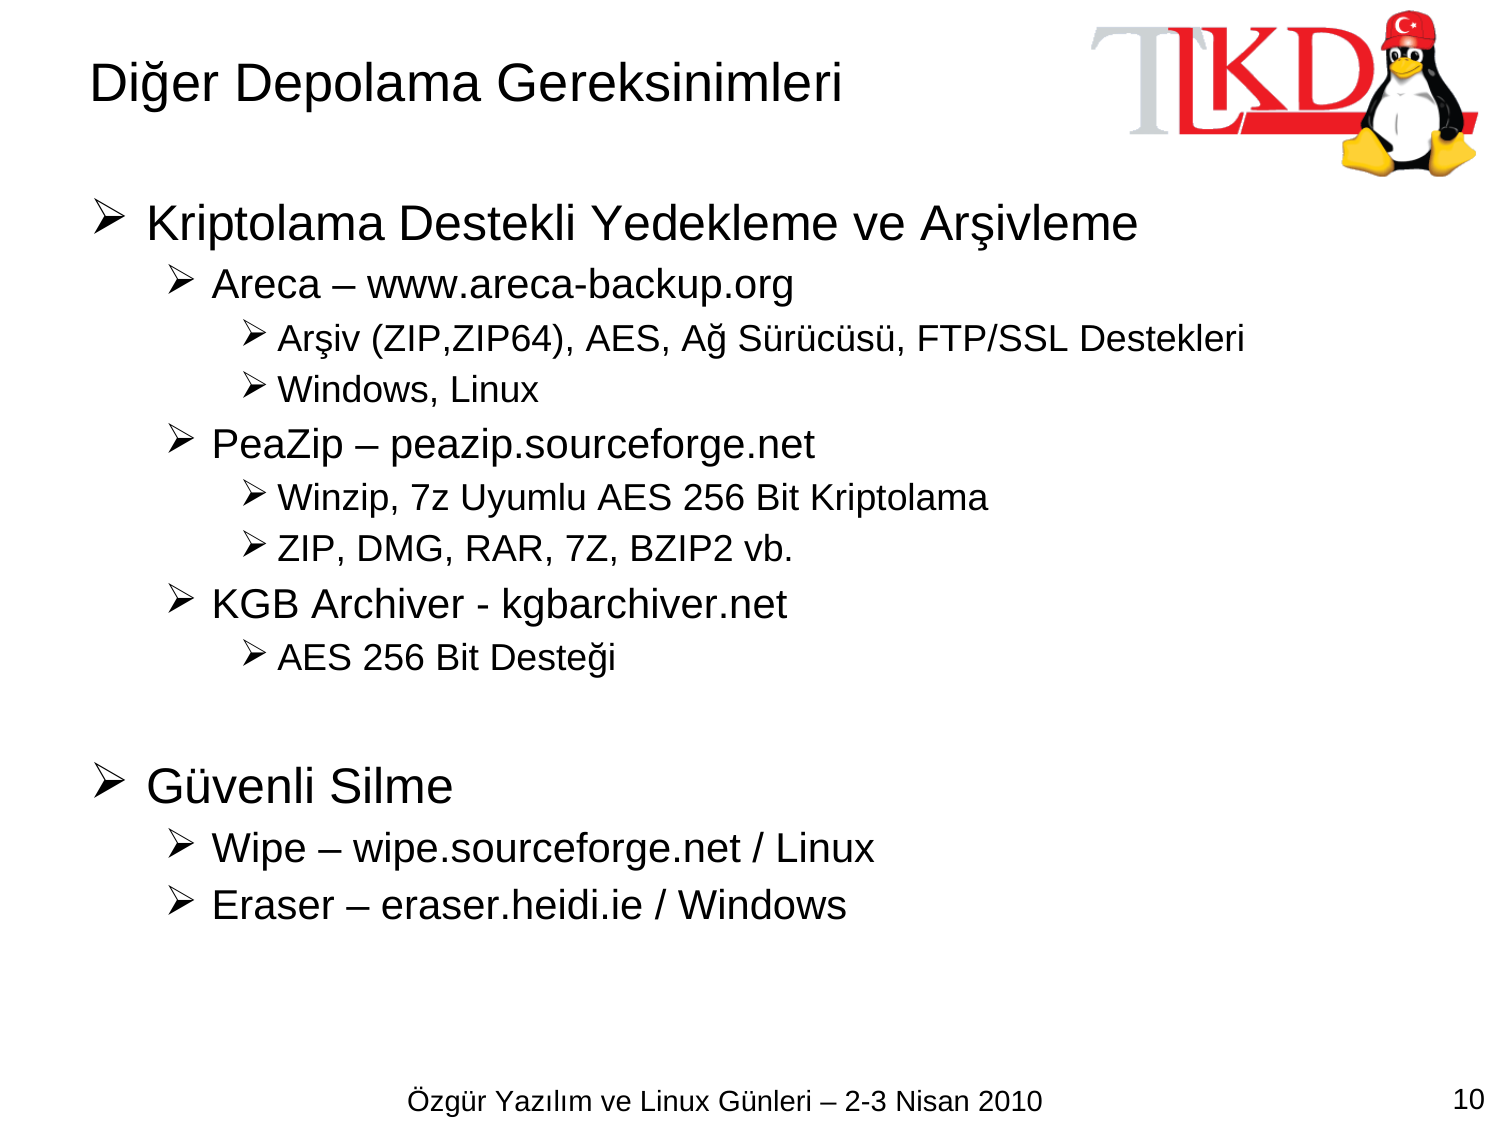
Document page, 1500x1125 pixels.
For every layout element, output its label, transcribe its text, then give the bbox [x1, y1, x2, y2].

picture [1087, 0, 1491, 188]
list Kriptolama Destekli Yedekleme ve Arşivleme Areca – www.areca-backup.org Arşiv (ZIP,ZIP64), AES, Ağ Sürücüsü, FTP/SSL Destekleri Windows, Linux PeaZip – peazip.sourceforge.net Winzip, 7z Uyumlu AES 256 Bit Kriptolama ZIP, DMG, RAR, 7Z, BZIP2 vb. KGB Archiver - kgbarchiver.net AES 256 Bit Desteği Güvenli Silme Wipe – wipe.sourceforge.net / Linux Eraser – eraser.heidi.ie / Windows [75, 187, 1426, 1051]
title Diğer Depolama Gereksinimleri [75, 45, 1070, 151]
